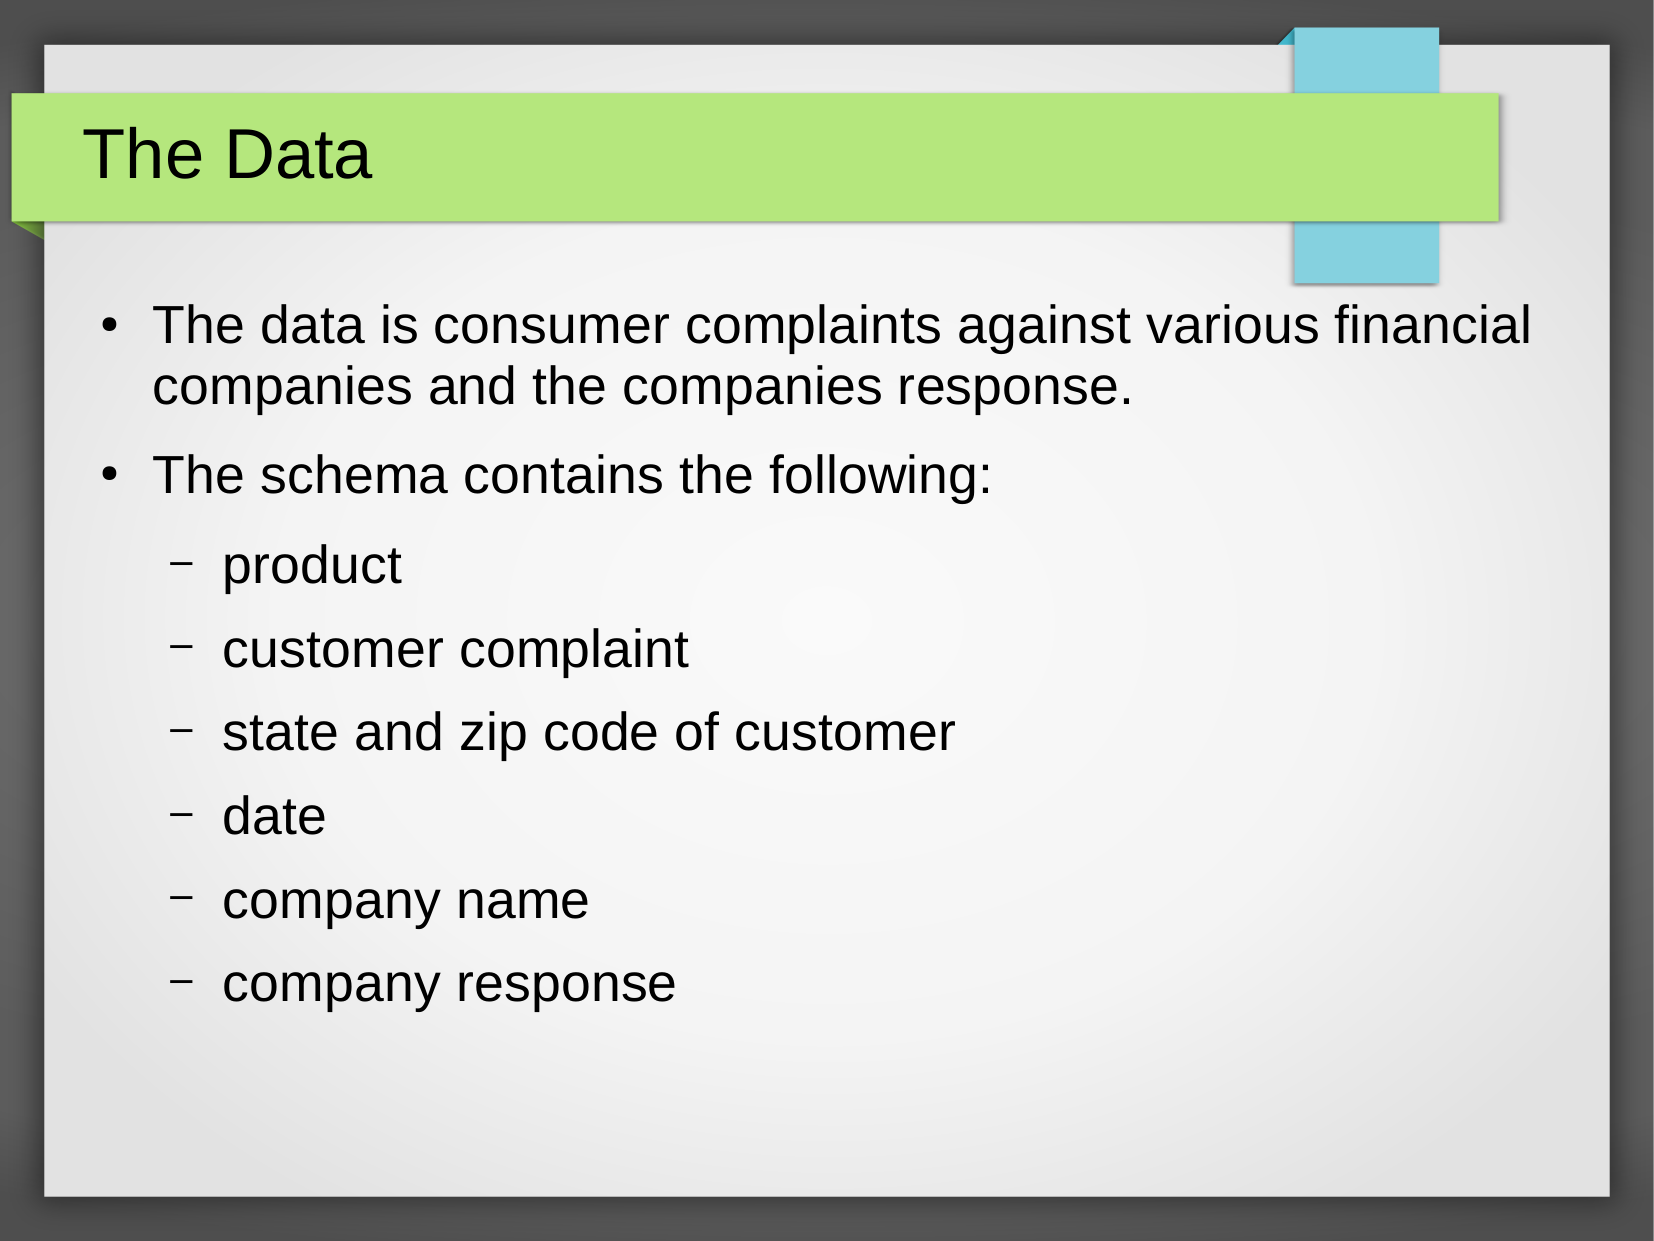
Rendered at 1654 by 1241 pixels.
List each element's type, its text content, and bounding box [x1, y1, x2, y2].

title The Data [82, 94, 1264, 213]
list The data is consumer complaints against various financial companies and the companies response. The schema contains the following: product customer complaint state and zip code of customer date company name company response [82, 295, 1571, 1015]
picture [0, 0, 1654, 1241]
